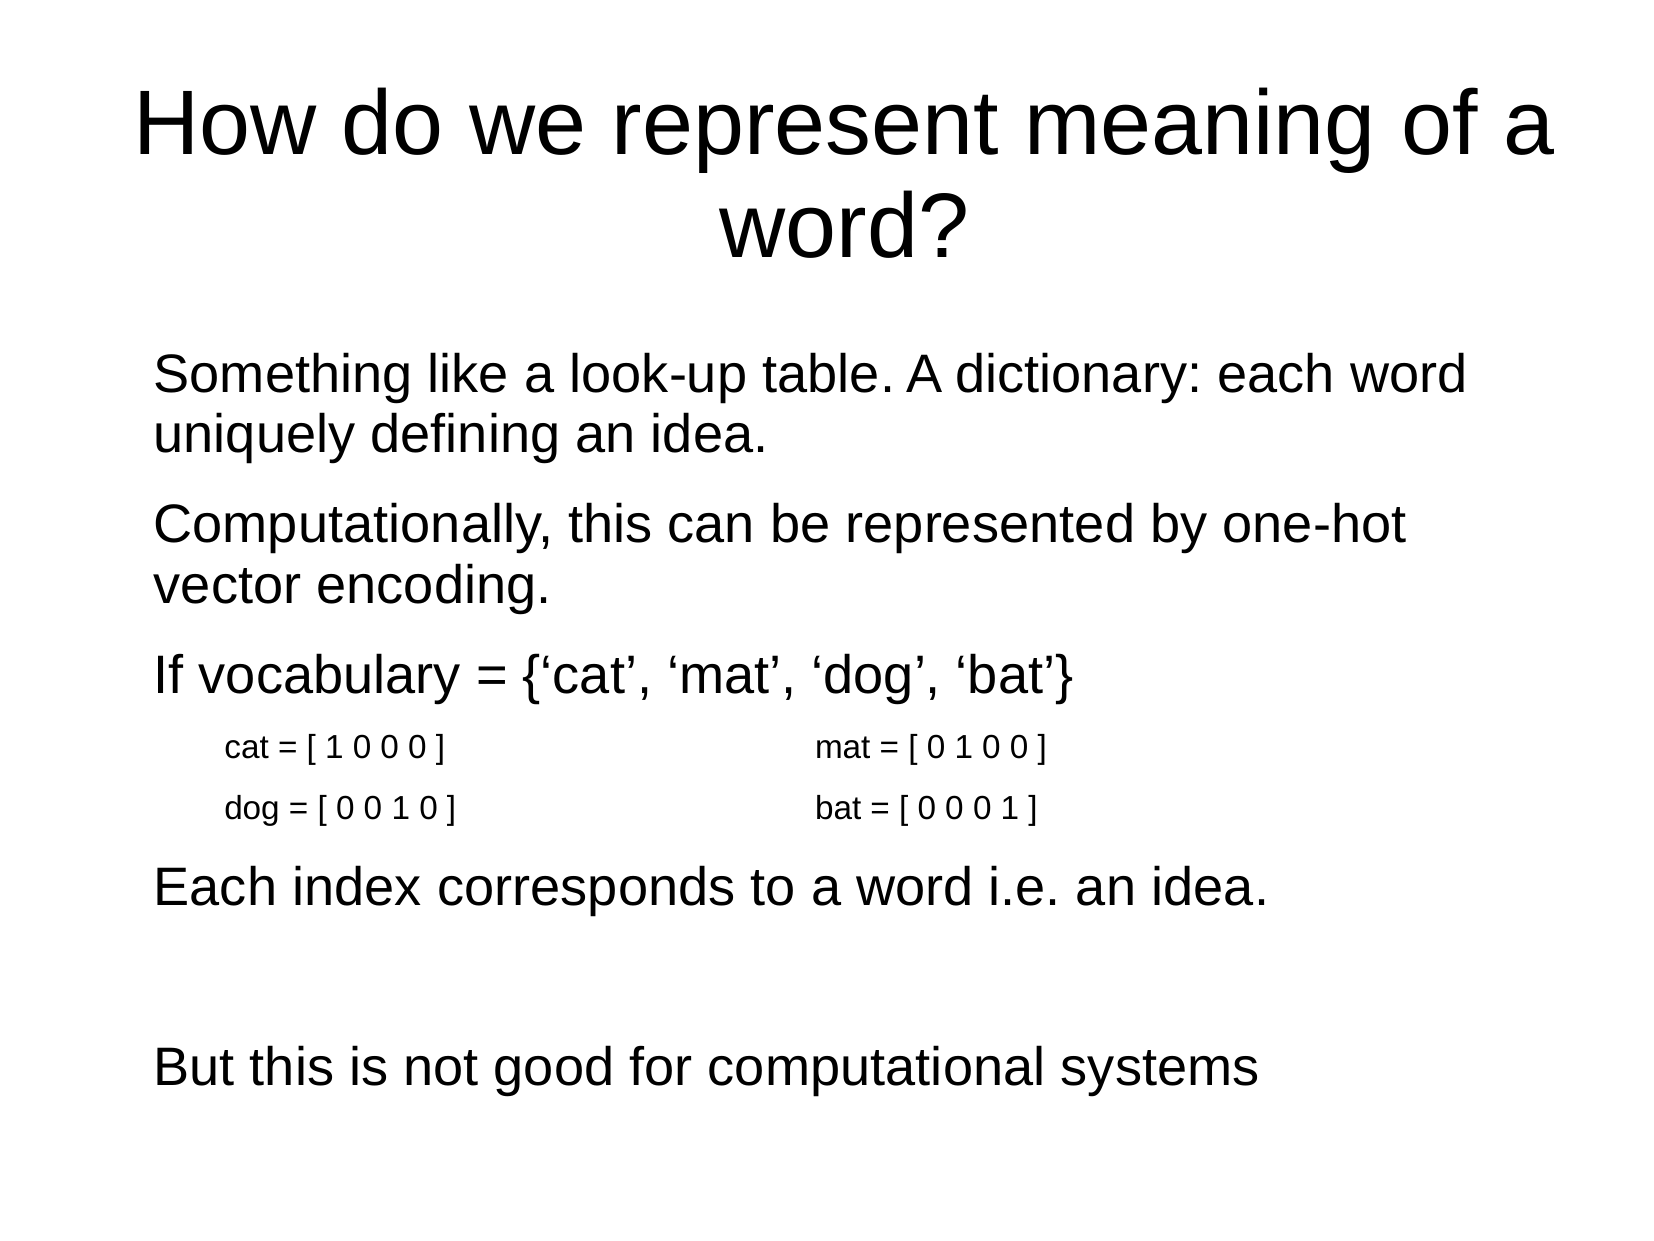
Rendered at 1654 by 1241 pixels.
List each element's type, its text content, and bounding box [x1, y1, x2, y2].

list Something like a look-up table. A dictionary: each word uniquely defining an idea. Computationally, this can be represented by one-hot vector encoding. If vocabulary = {‘cat’, ‘mat’, ‘dog’, ‘bat’} cat = [ 1 0 0 0 ] mat = [ 0 1 0 0 ] dog = [ 0 0 1 0 ] bat = [ 0 0 0 1 ] Each index corresponds to a word i.e. an idea. But this is not good for computational systems [82, 343, 1571, 1134]
title How do we represent meaning of a word? [82, 70, 1571, 278]
